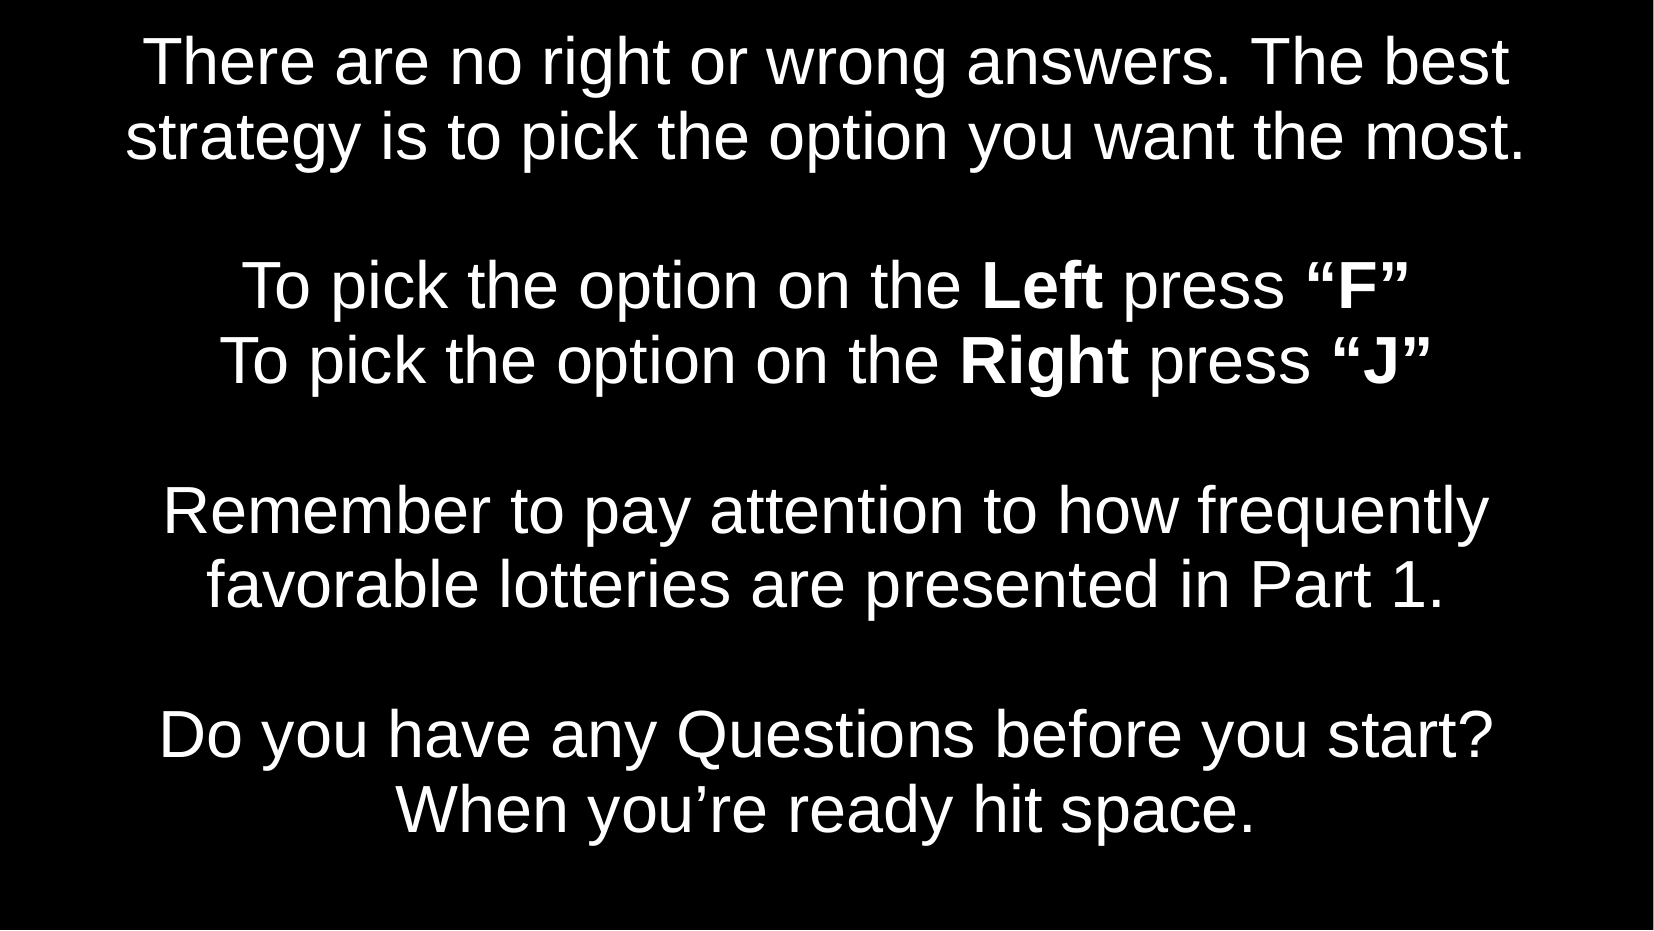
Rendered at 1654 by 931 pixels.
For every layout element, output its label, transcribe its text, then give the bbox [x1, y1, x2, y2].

subtitle There are no right or wrong answers. The best strategy is to pick the option you want the most. To pick the option on the Left press “F” To pick the option on the Right press “J” Remember to pay attention to how frequently favorable lotteries are presented in Part 1. Do you have any Questions before you start? When you’re ready hit space. [82, 23, 1571, 922]
